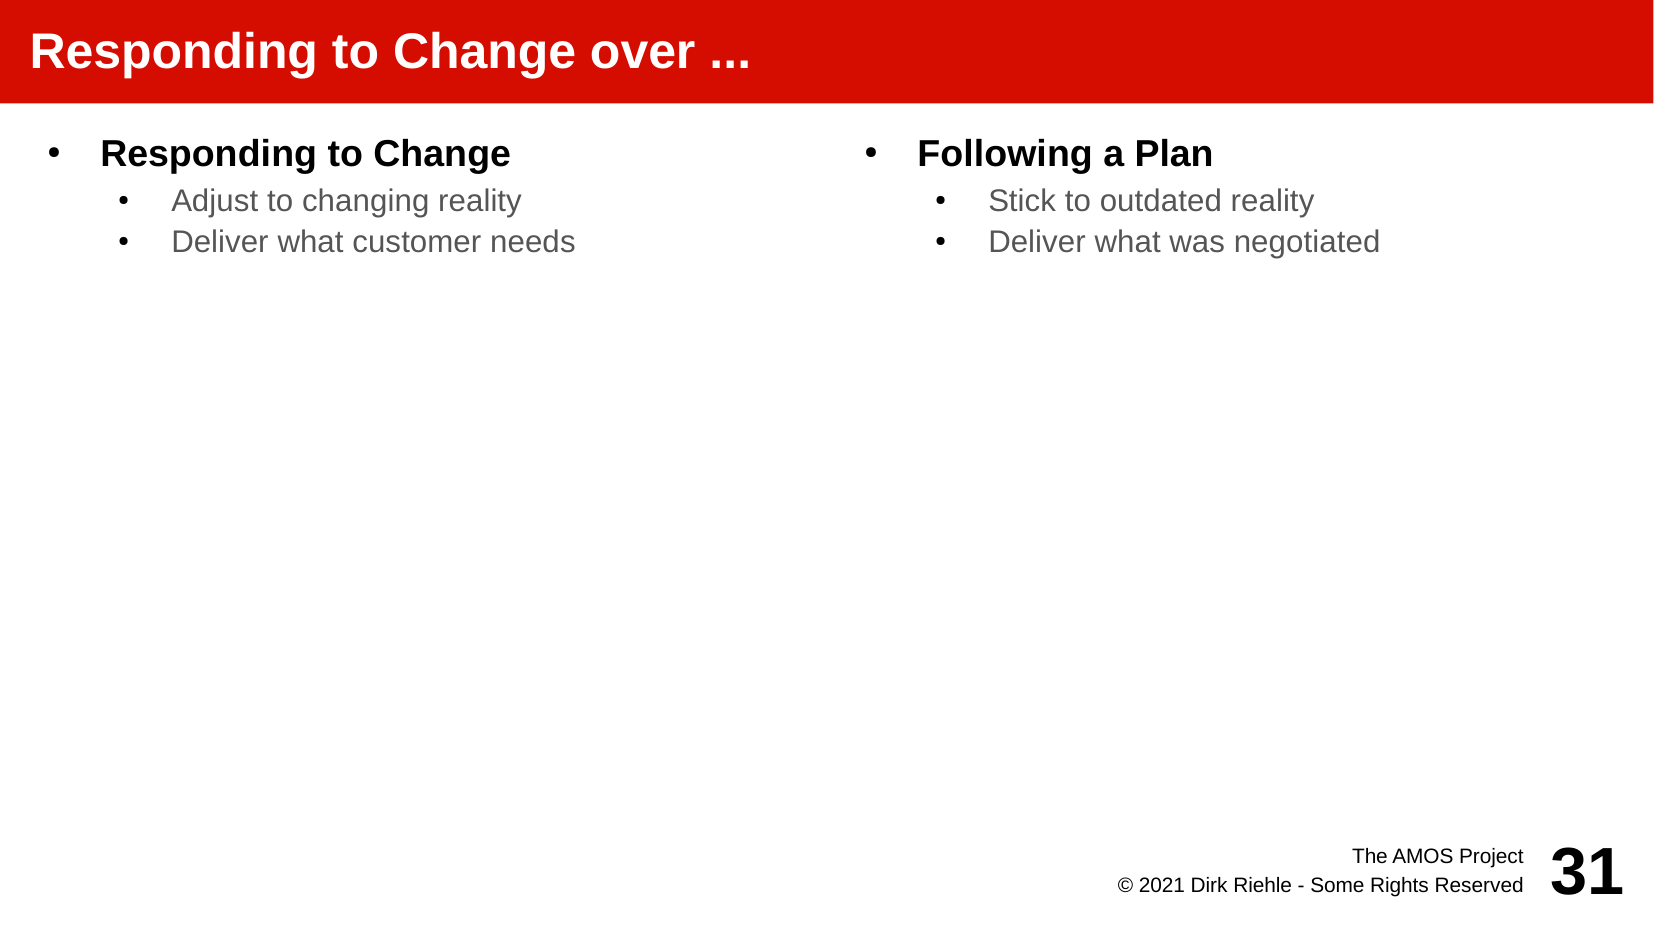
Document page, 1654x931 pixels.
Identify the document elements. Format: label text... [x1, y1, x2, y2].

list Following a Plan Stick to outdated reality Deliver what was negotiated [846, 132, 1625, 813]
list Responding to Change Adjust to changing reality Deliver what customer needs [29, 132, 808, 813]
title Responding to Change over ... [0, 0, 1654, 104]
